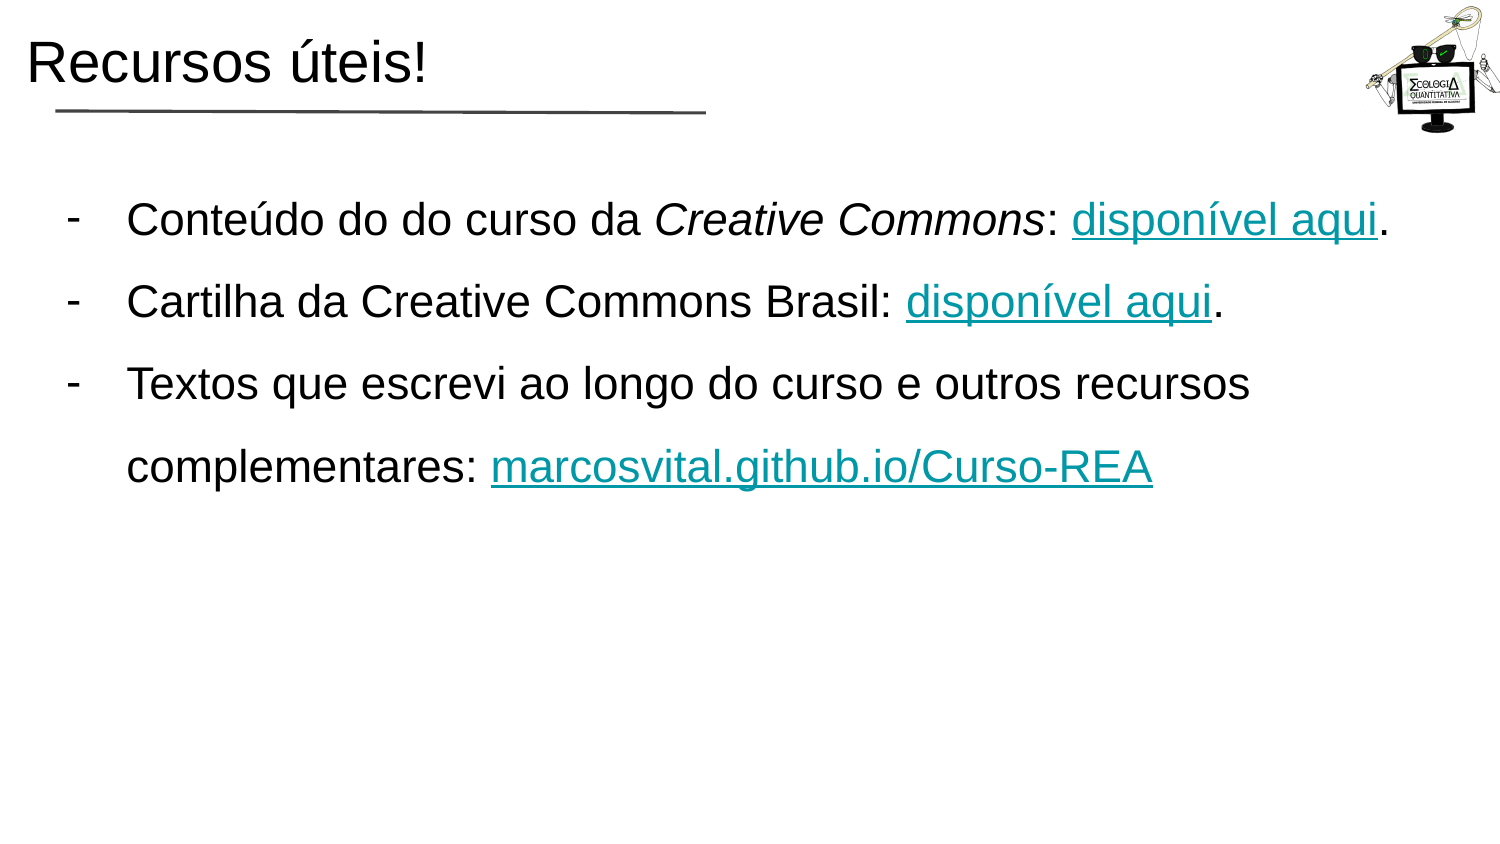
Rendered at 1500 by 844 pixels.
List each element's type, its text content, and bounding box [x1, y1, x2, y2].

text_box Recursos úteis! [11, 9, 1210, 117]
picture [1365, 3, 1500, 135]
text_box Conteúdo do do curso da Creative Commons: disponível aqui. Cartilha da Creative Commons Brasil: disponível aqui. Textos que escrevi ao longo do curso e outros recursos complementares: marcosvital.github.io/Curso-REA [36, 146, 1417, 806]
